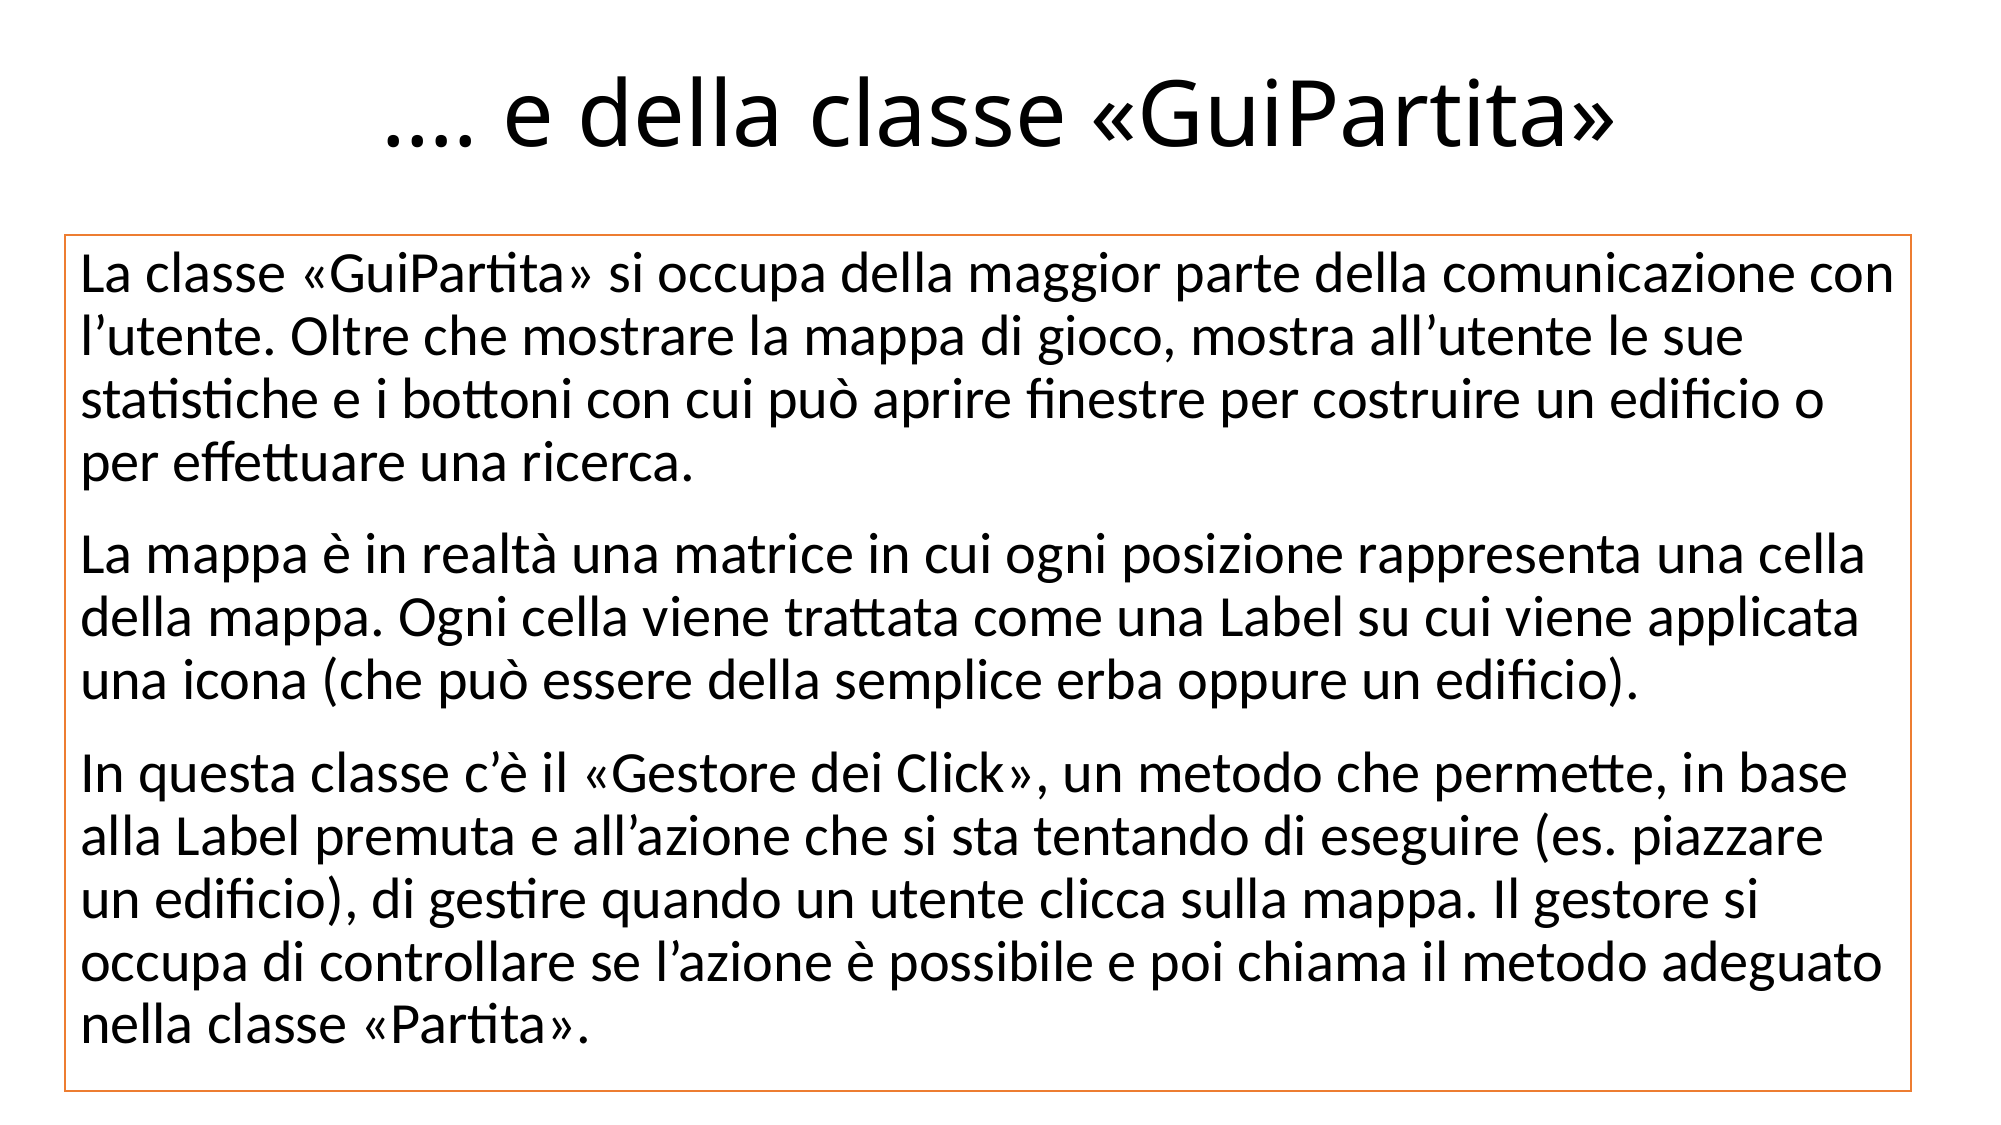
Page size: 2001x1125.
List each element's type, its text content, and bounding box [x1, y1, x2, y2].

title …. e della classe «GuiPartita» [137, 59, 1863, 203]
list La classe «GuiPartita» si occupa della maggior parte della comunicazione con l’utente. Oltre che mostrare la mappa di gioco, mostra all’utente le sue statistiche e i bottoni con cui può aprire finestre per costruire un edificio o per effettuare una ricerca. La mappa è in realtà una matrice in cui ogni posizione rappresenta una cella della mappa. Ogni cella viene trattata come una Label su cui viene applicata una icona (che può essere della semplice erba oppure un edificio). In questa classe c’è il «Gestore dei Click», un metodo che permette, in base alla Label premuta e all’azione che si sta tentando di eseguire (es. piazzare un edificio), di gestire quando un utente clicca sulla mappa. Il gestore si occupa di controllare se l’azione è possibile e poi chiama il metodo adeguato nella classe «Partita». [65, 234, 1911, 1092]
